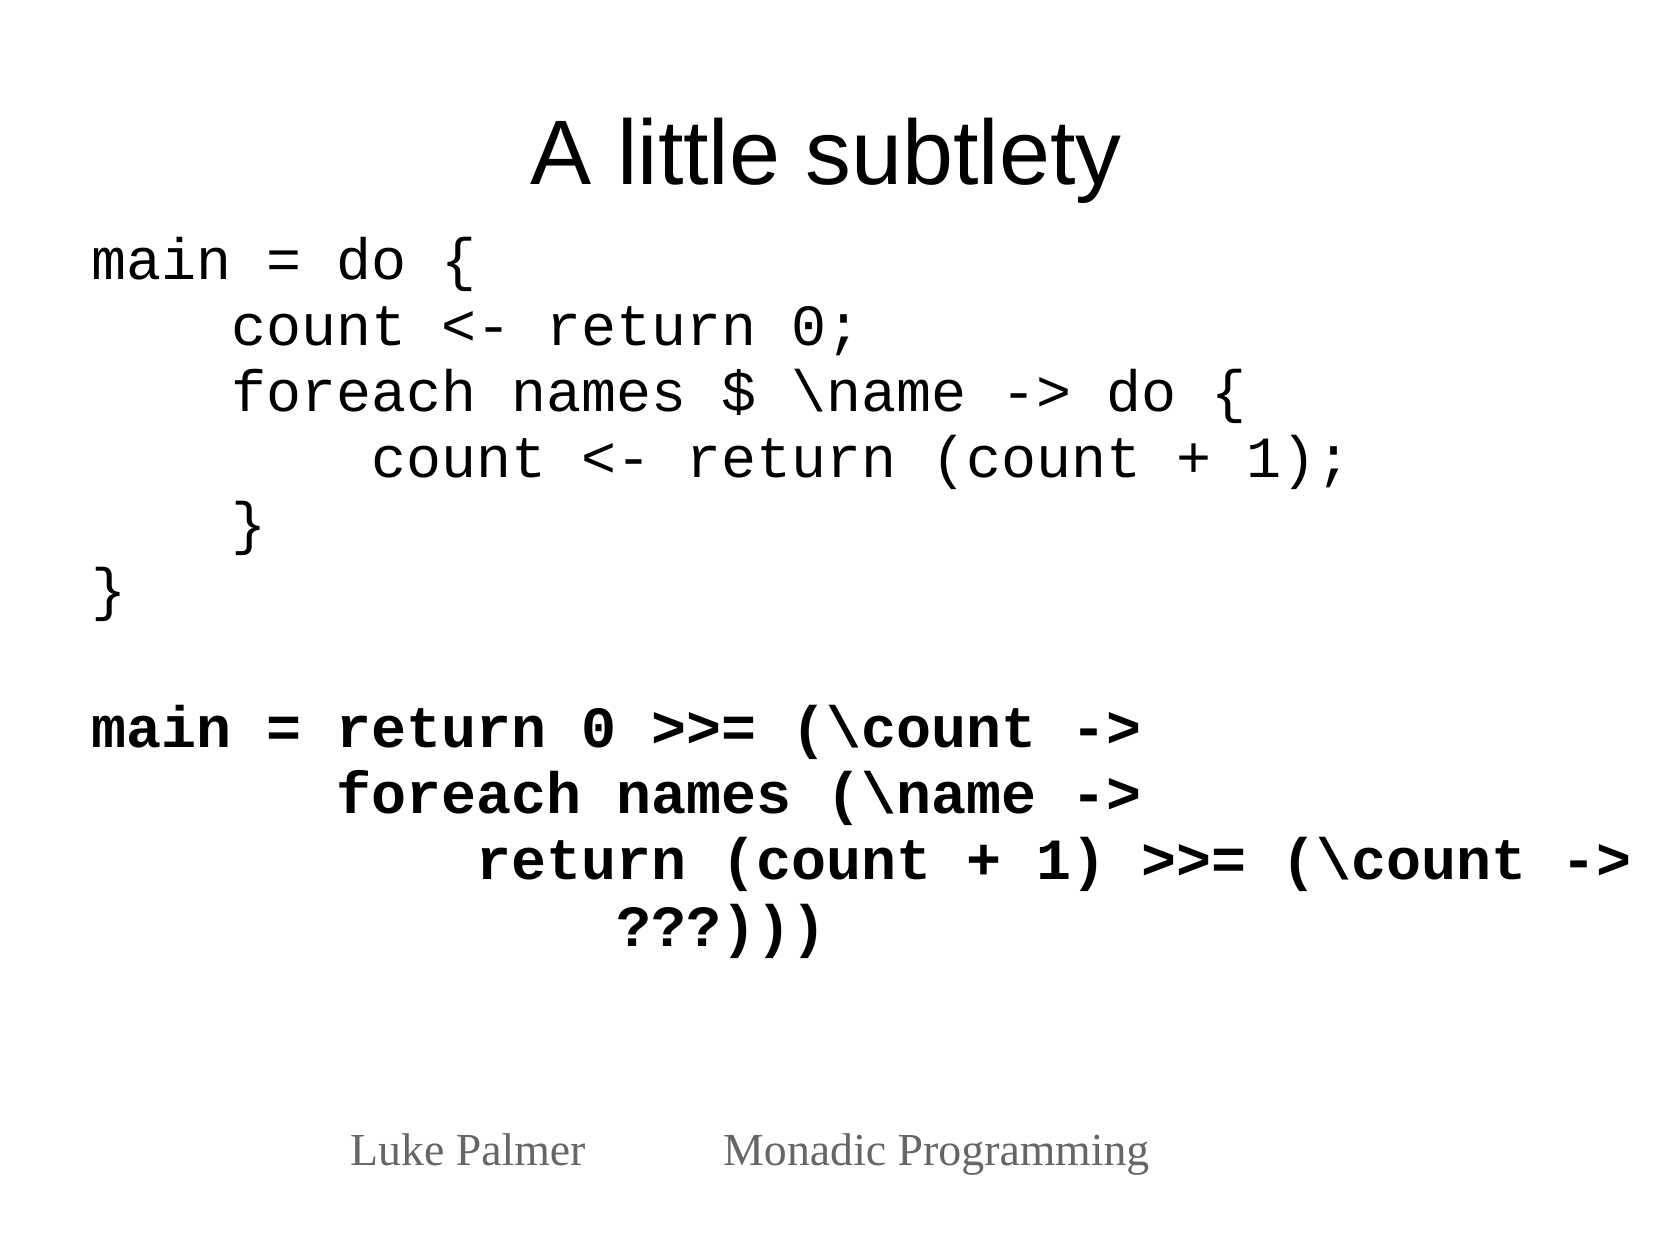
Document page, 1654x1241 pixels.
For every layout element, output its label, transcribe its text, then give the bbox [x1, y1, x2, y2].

title A little subtlety [82, 49, 1571, 222]
text_box main = do { count <- return 0; foreach names $ \name -> do { count <- return (count + 1); } } [75, 222, 1651, 637]
text_box main = return 0 >>= (\count -> foreach names (\name -> return (count + 1) >>= (\count -> ???))) [75, 690, 1651, 973]
